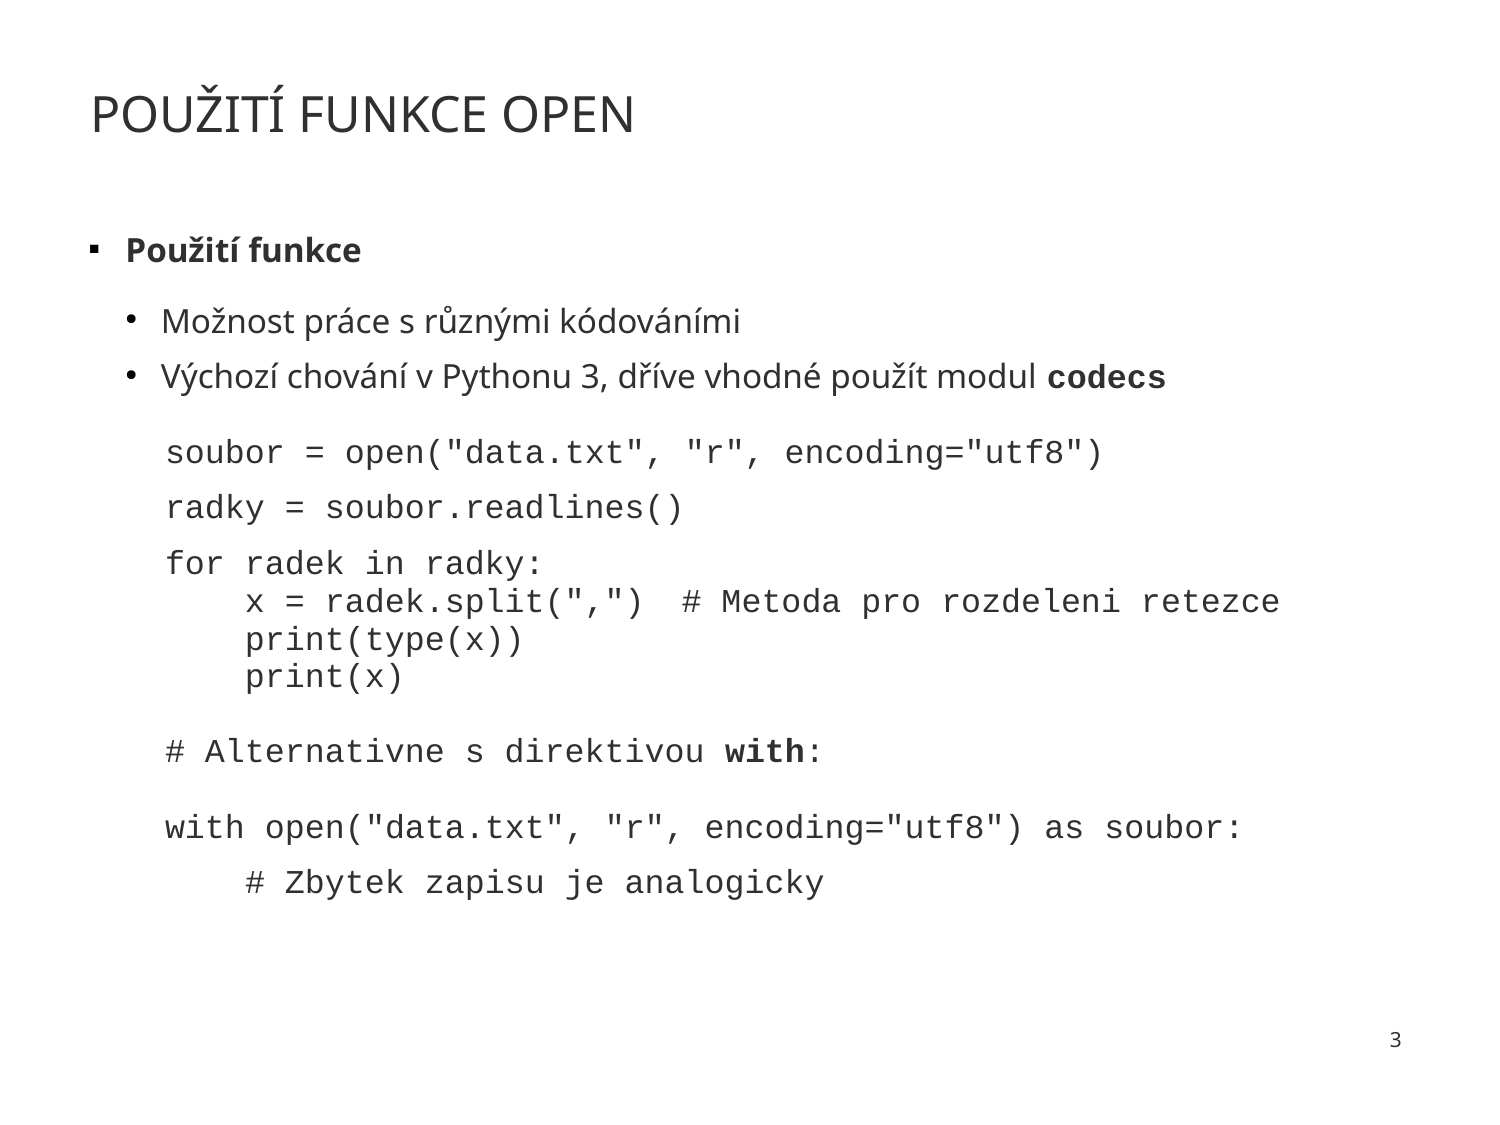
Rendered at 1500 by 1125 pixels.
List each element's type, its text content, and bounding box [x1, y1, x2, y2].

title PoužiTí funkce open [75, 66, 1223, 161]
slide_number <číslo> [1343, 1010, 1417, 1071]
list Použití funkce Možnost práce s různými kódováními Výchozí chování v Pythonu 3, dříve vhodné použít modul codecs soubor = open("data.txt", "r", encoding="utf8") radky = soubor.readlines() for radek in radky: x = radek.split(",") # Metoda pro rozdeleni retezce print(type(x)) print(x) # Alternativne s direktivou with: with open("data.txt", "r", encoding="utf8") as soubor: # Zbytek zapisu je analogicky [75, 219, 1353, 1035]
